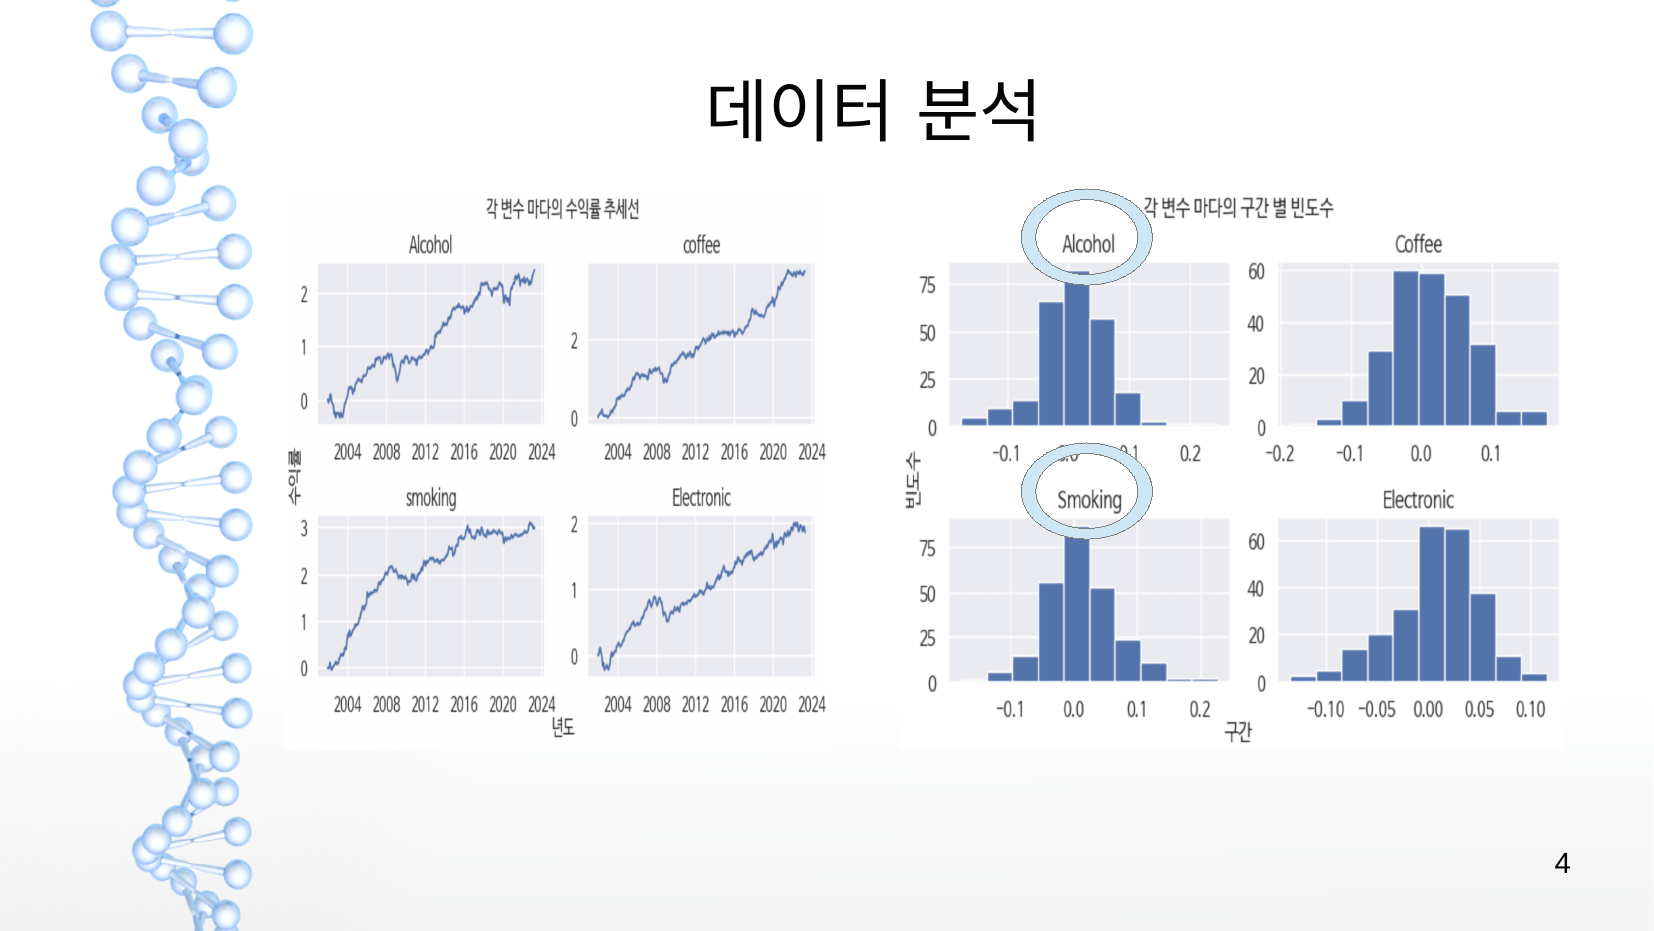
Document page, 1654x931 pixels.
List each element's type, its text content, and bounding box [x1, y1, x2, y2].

picture [0, 0, 1654, 931]
title 데이터 분석 [265, 35, 1595, 189]
text_box [1021, 442, 1153, 540]
text_box [1021, 188, 1153, 286]
